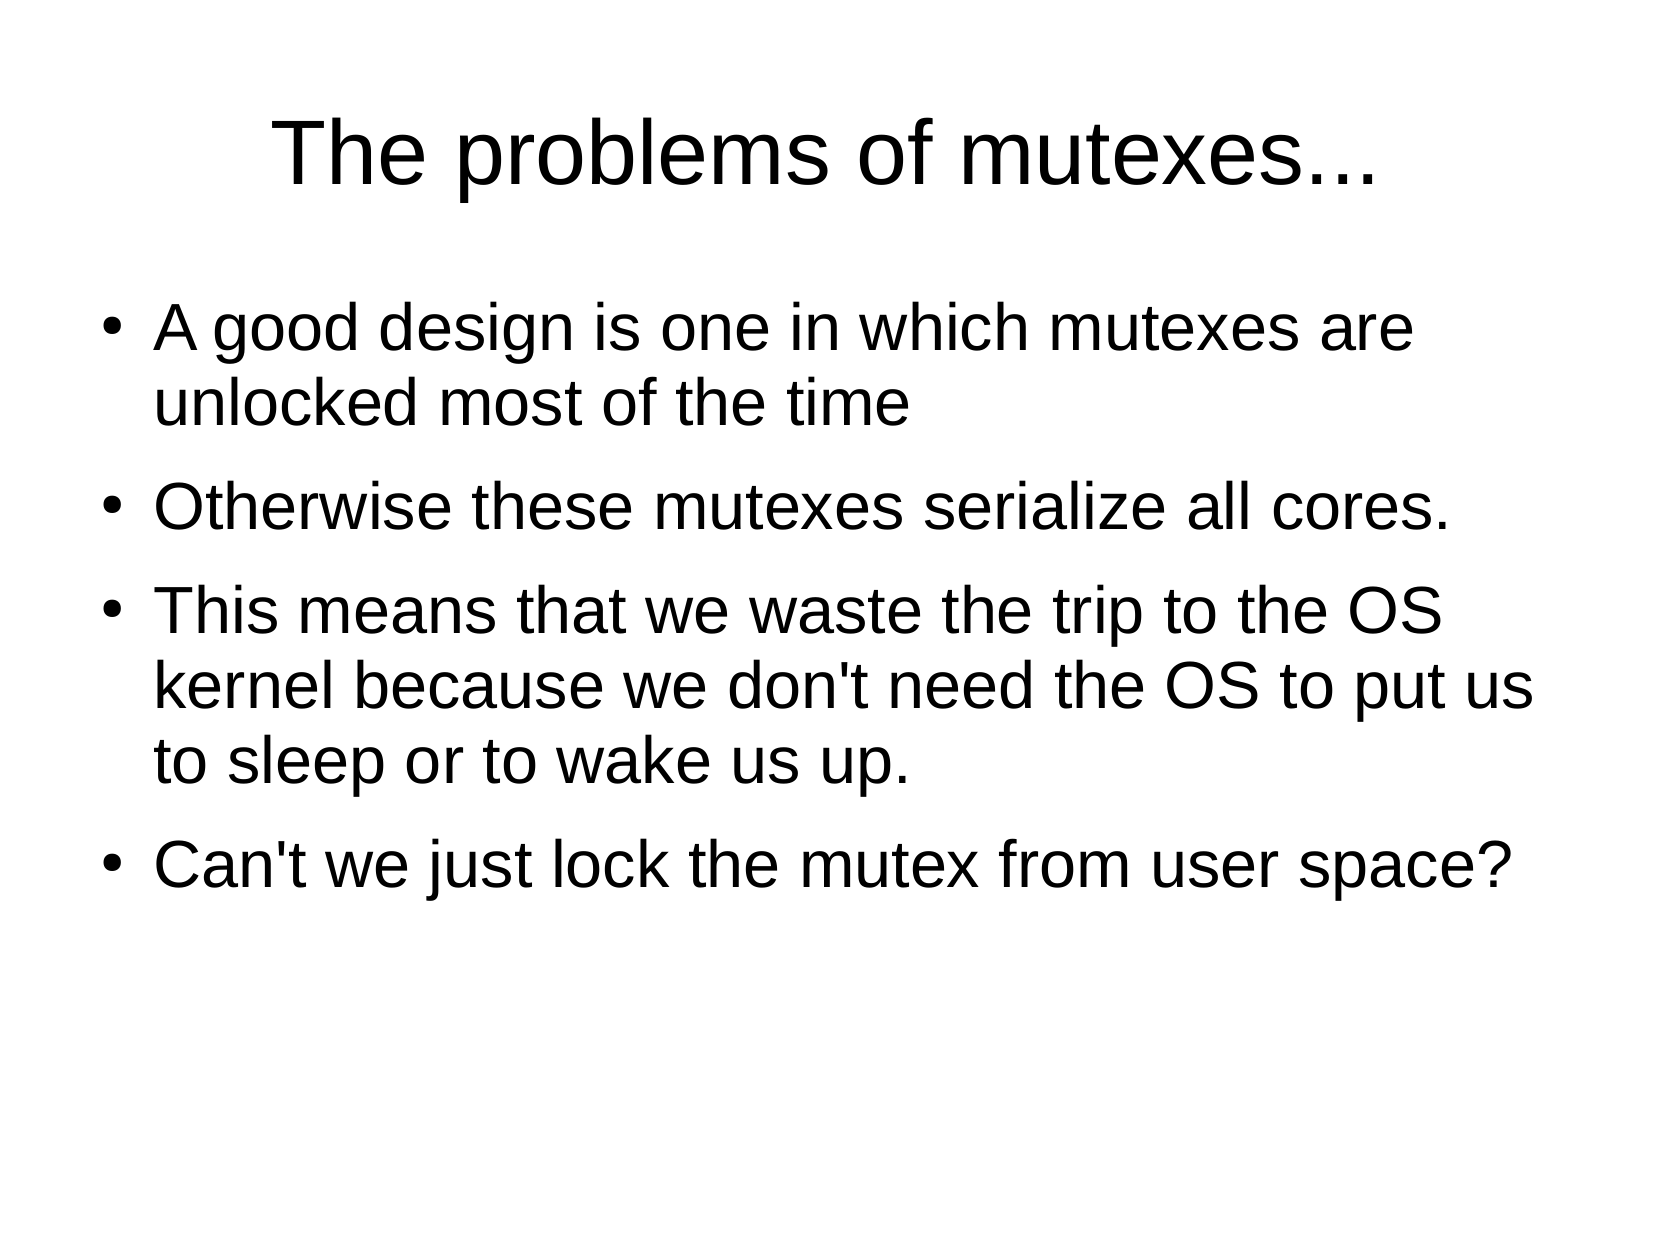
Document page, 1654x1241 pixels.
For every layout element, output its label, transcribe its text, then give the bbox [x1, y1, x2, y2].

title The problems of mutexes... [82, 49, 1571, 257]
list A good design is one in which mutexes are unlocked most of the time Otherwise these mutexes serialize all cores. This means that we waste the trip to the OS kernel because we don't need the OS to put us to sleep or to wake us up. Can't we just lock the mutex from user space? [82, 290, 1571, 1109]
